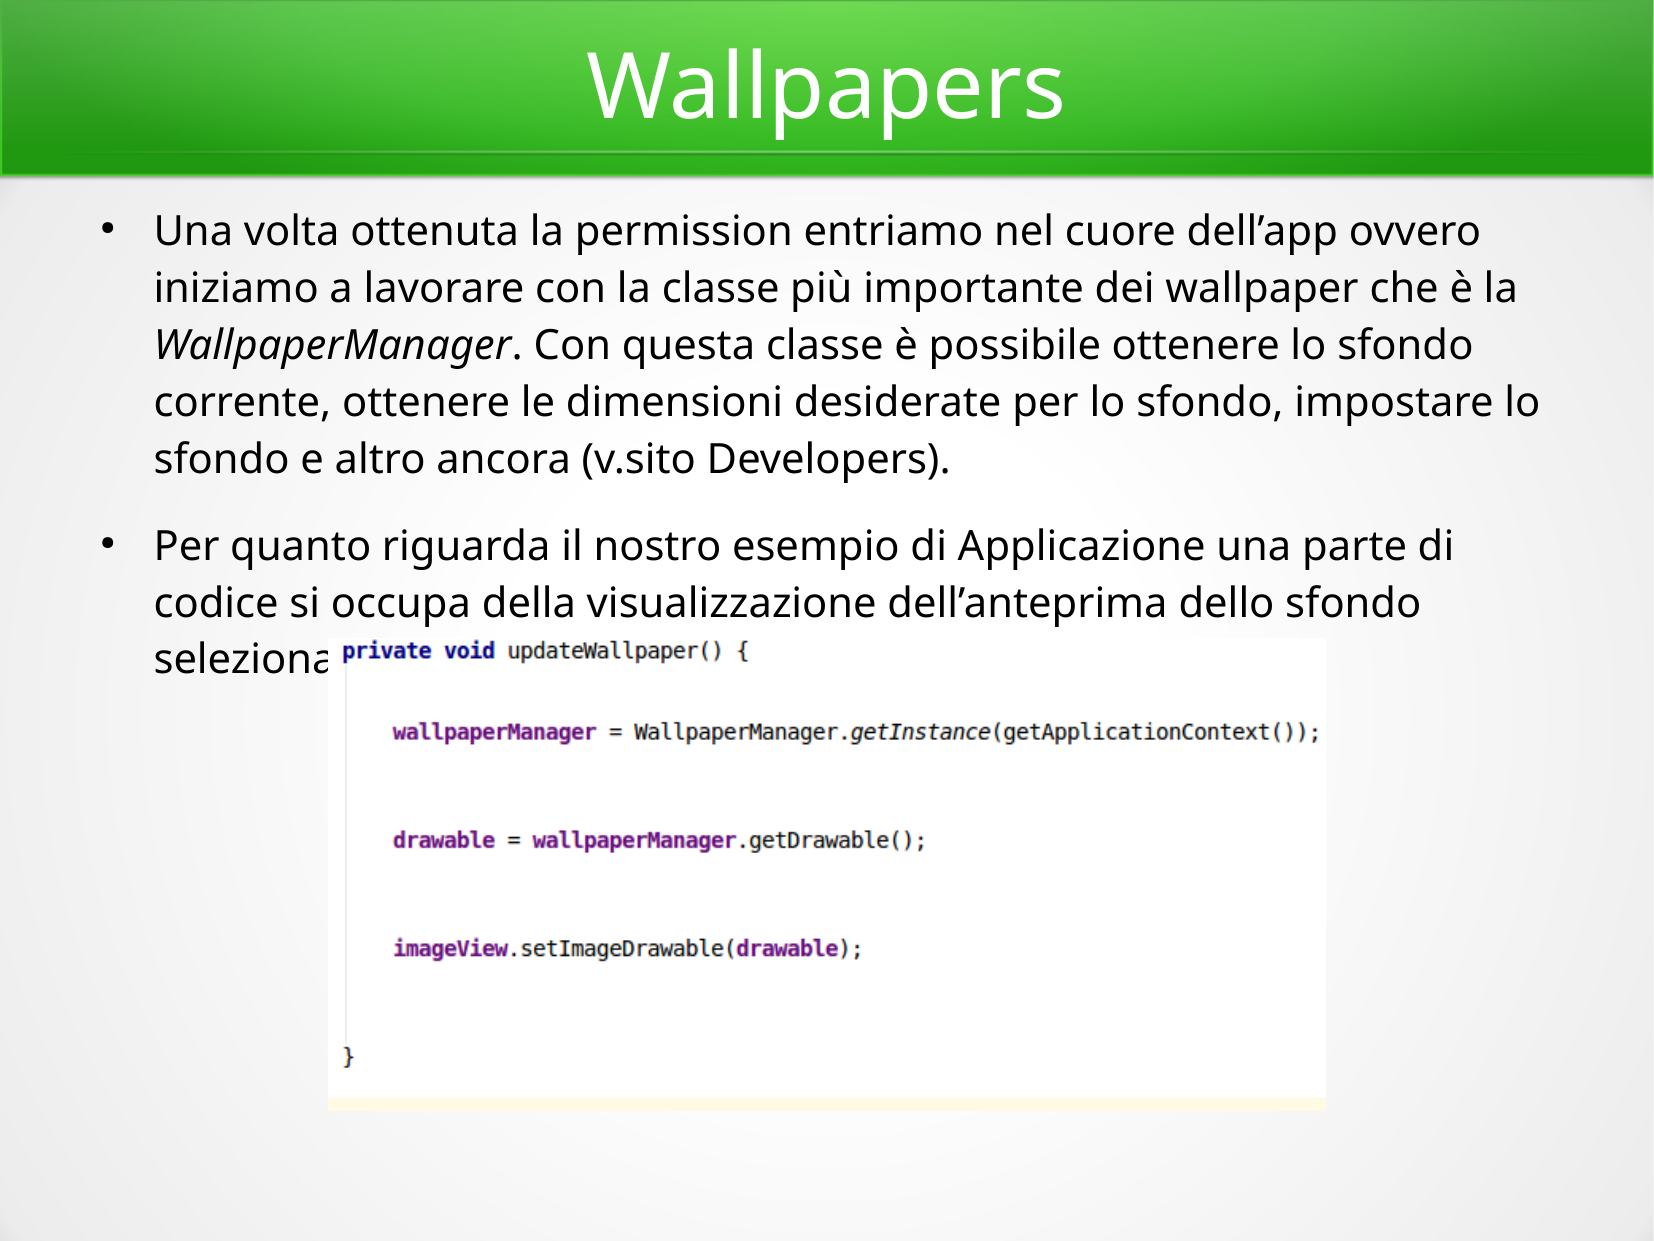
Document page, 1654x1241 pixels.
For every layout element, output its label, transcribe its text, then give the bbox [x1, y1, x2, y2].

list Una volta ottenuta la permission entriamo nel cuore dell’app ovvero iniziamo a lavorare con la classe più importante dei wallpaper che è la WallpaperManager. Con questa classe è possibile ottenere lo sfondo corrente, ottenere le dimensioni desiderate per lo sfondo, impostare lo sfondo e altro ancora (v.sito Developers). Per quanto riguarda il nostro esempio di Applicazione una parte di codice si occupa della visualizzazione dell’anteprima dello sfondo selezionato dalla gridView: [82, 200, 1571, 921]
title Wallpapers [82, 11, 1571, 154]
picture [0, 0, 1654, 1241]
